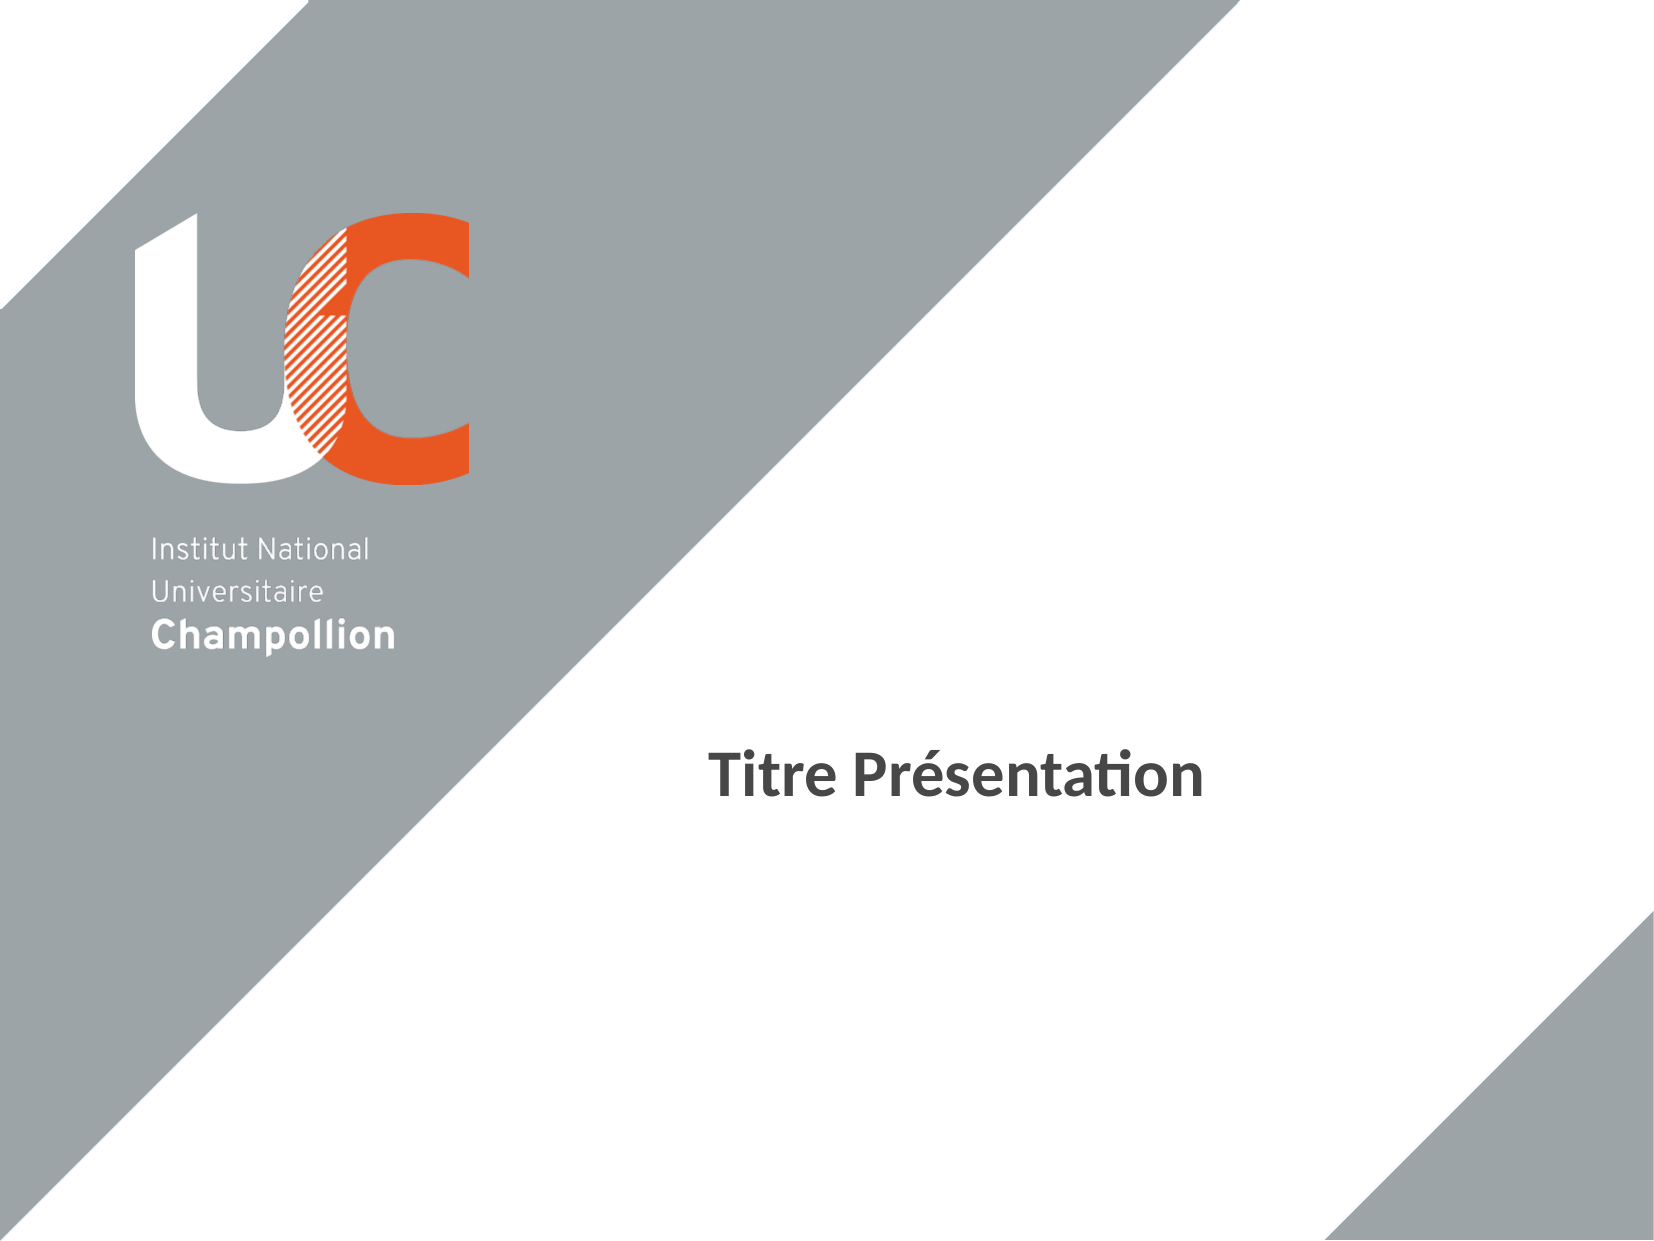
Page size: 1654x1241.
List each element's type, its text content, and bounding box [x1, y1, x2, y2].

title Titre Présentation [708, 631, 1571, 928]
picture [152, 537, 394, 657]
picture [135, 213, 469, 485]
